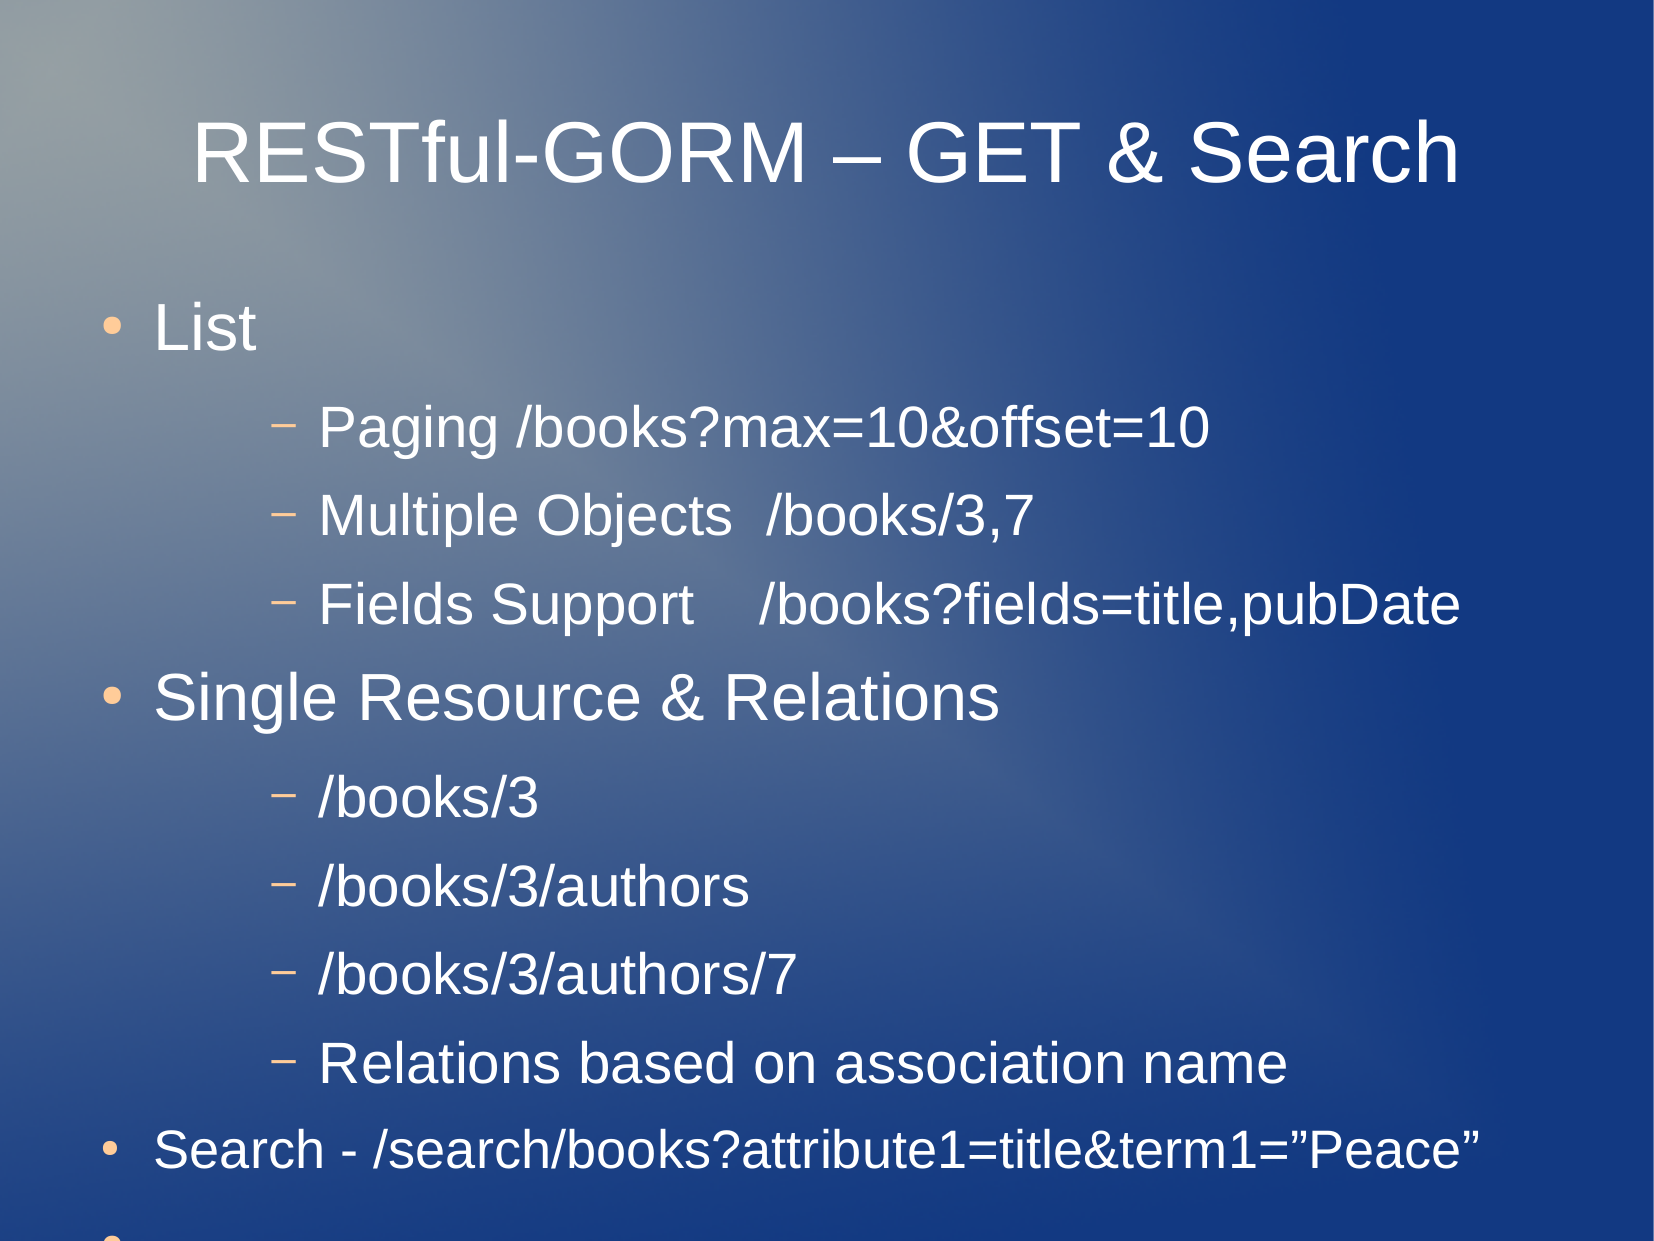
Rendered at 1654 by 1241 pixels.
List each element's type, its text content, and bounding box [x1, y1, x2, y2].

list List Paging /books?max=10&offset=10 Multiple Objects /books/3,7 Fields Support /books?fields=title,pubDate Single Resource & Relations /books/3 /books/3/authors /books/3/authors/7 Relations based on association name Search - /search/books?attribute1=title&term1=”Peace” [82, 290, 1571, 1241]
title RESTful-GORM – GET & Search [82, 49, 1571, 257]
picture [0, 0, 1654, 1241]
